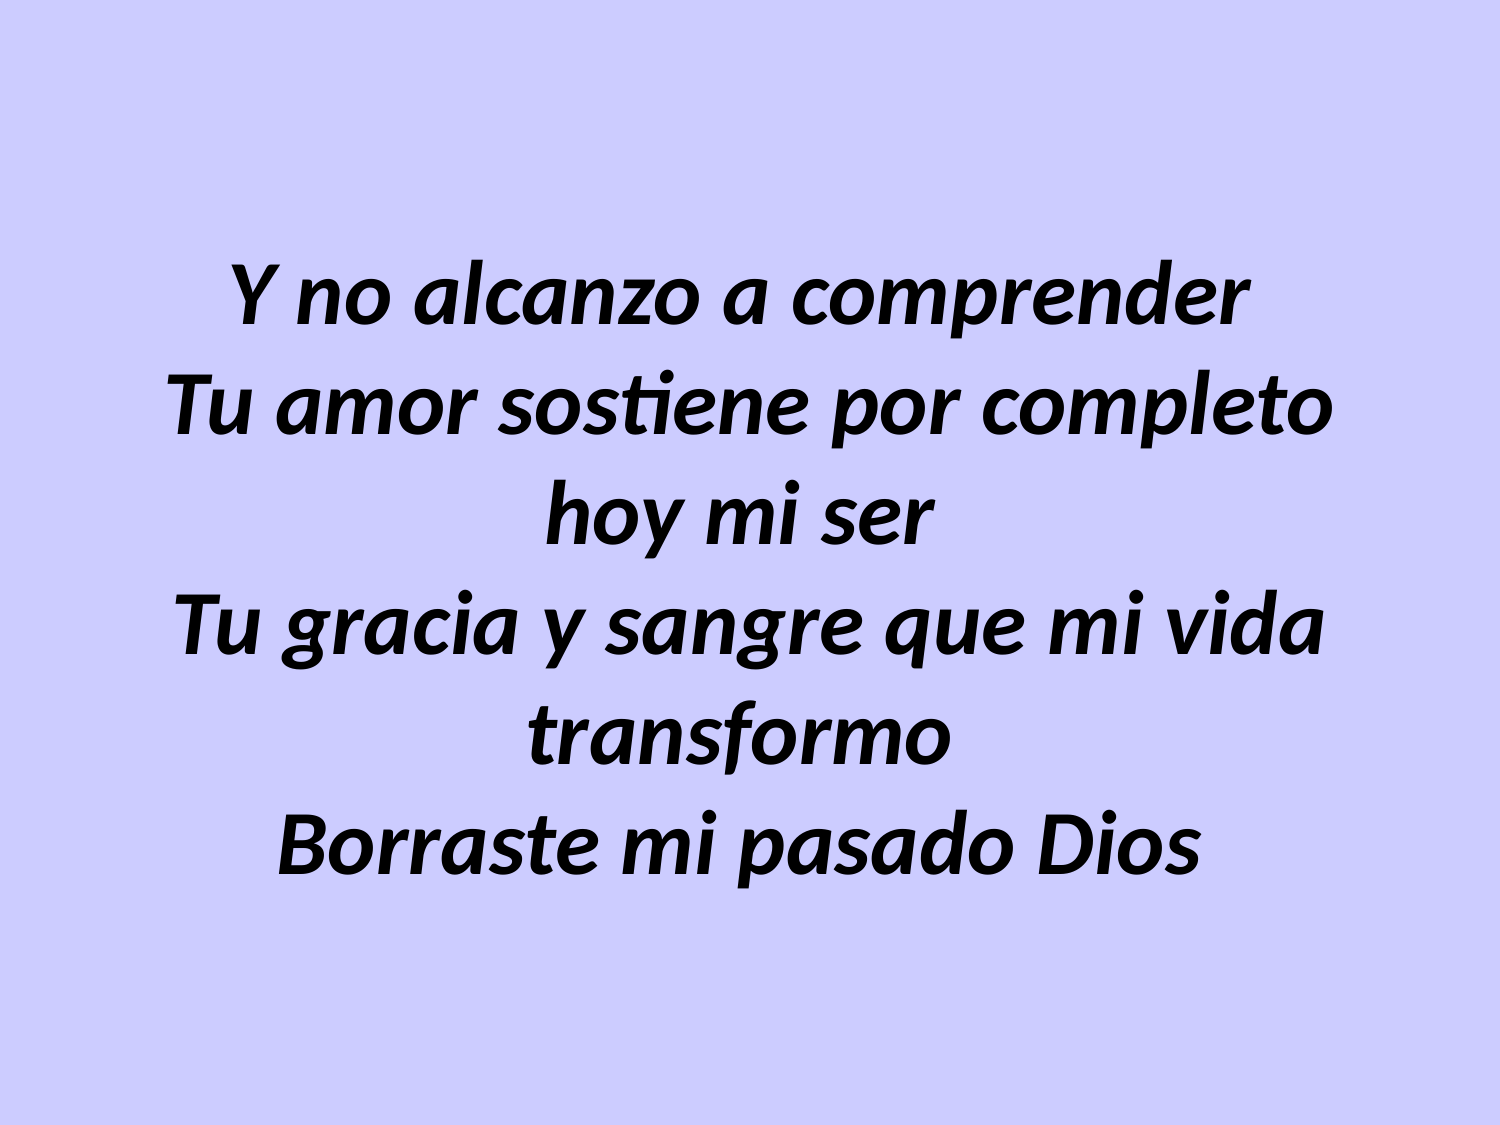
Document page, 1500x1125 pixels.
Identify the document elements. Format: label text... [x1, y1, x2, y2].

title Y no alcanzo a comprender Tu amor sostiene por completo hoy mi ser Tu gracia y sangre que mi vida transformo Borraste mi pasado Dios [75, 468, 1426, 657]
